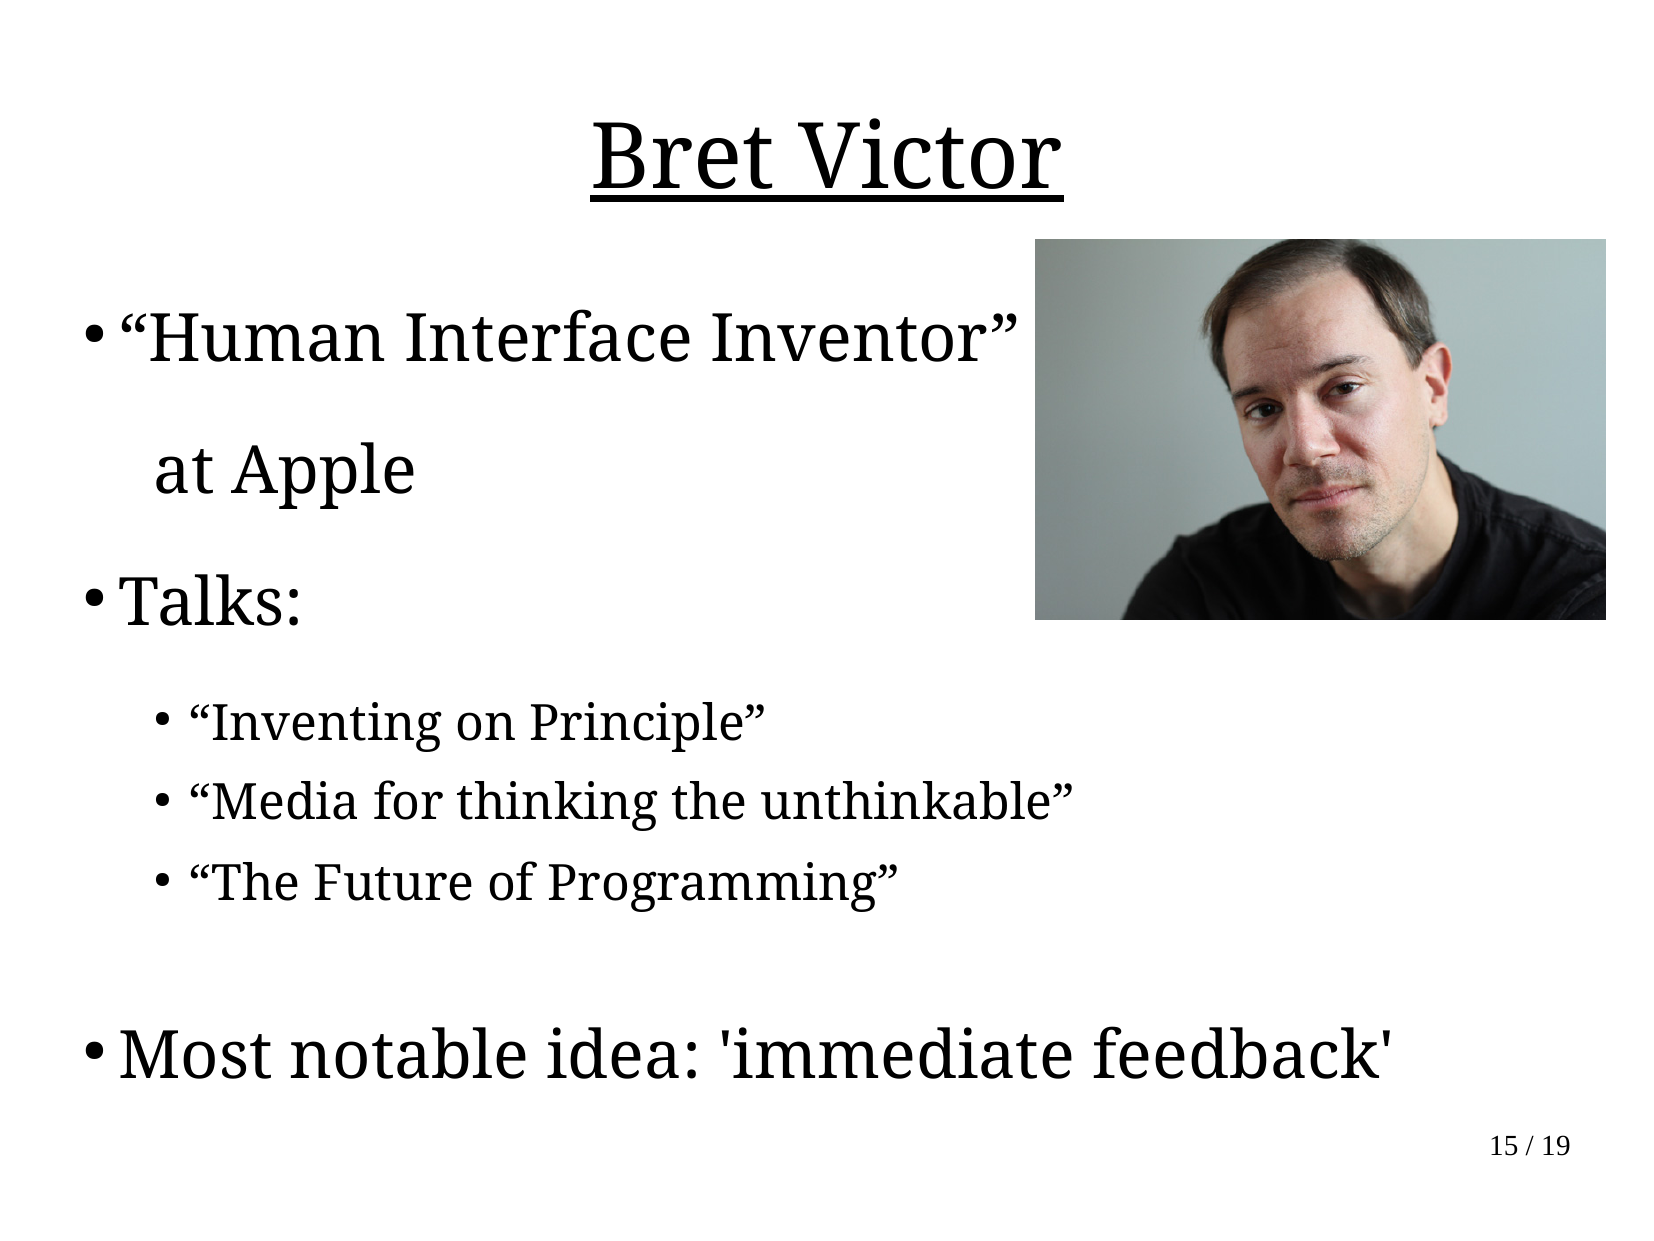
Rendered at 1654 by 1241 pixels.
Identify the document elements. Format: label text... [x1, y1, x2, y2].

text_box “Human Interface Inventor” at Apple Talks: “Inventing on Principle” “Media for thinking the unthinkable” “The Future of Programming” Most notable idea: 'immediate feedback' [82, 290, 1571, 1216]
title Bret Victor [82, 49, 1571, 257]
picture [1035, 239, 1606, 620]
